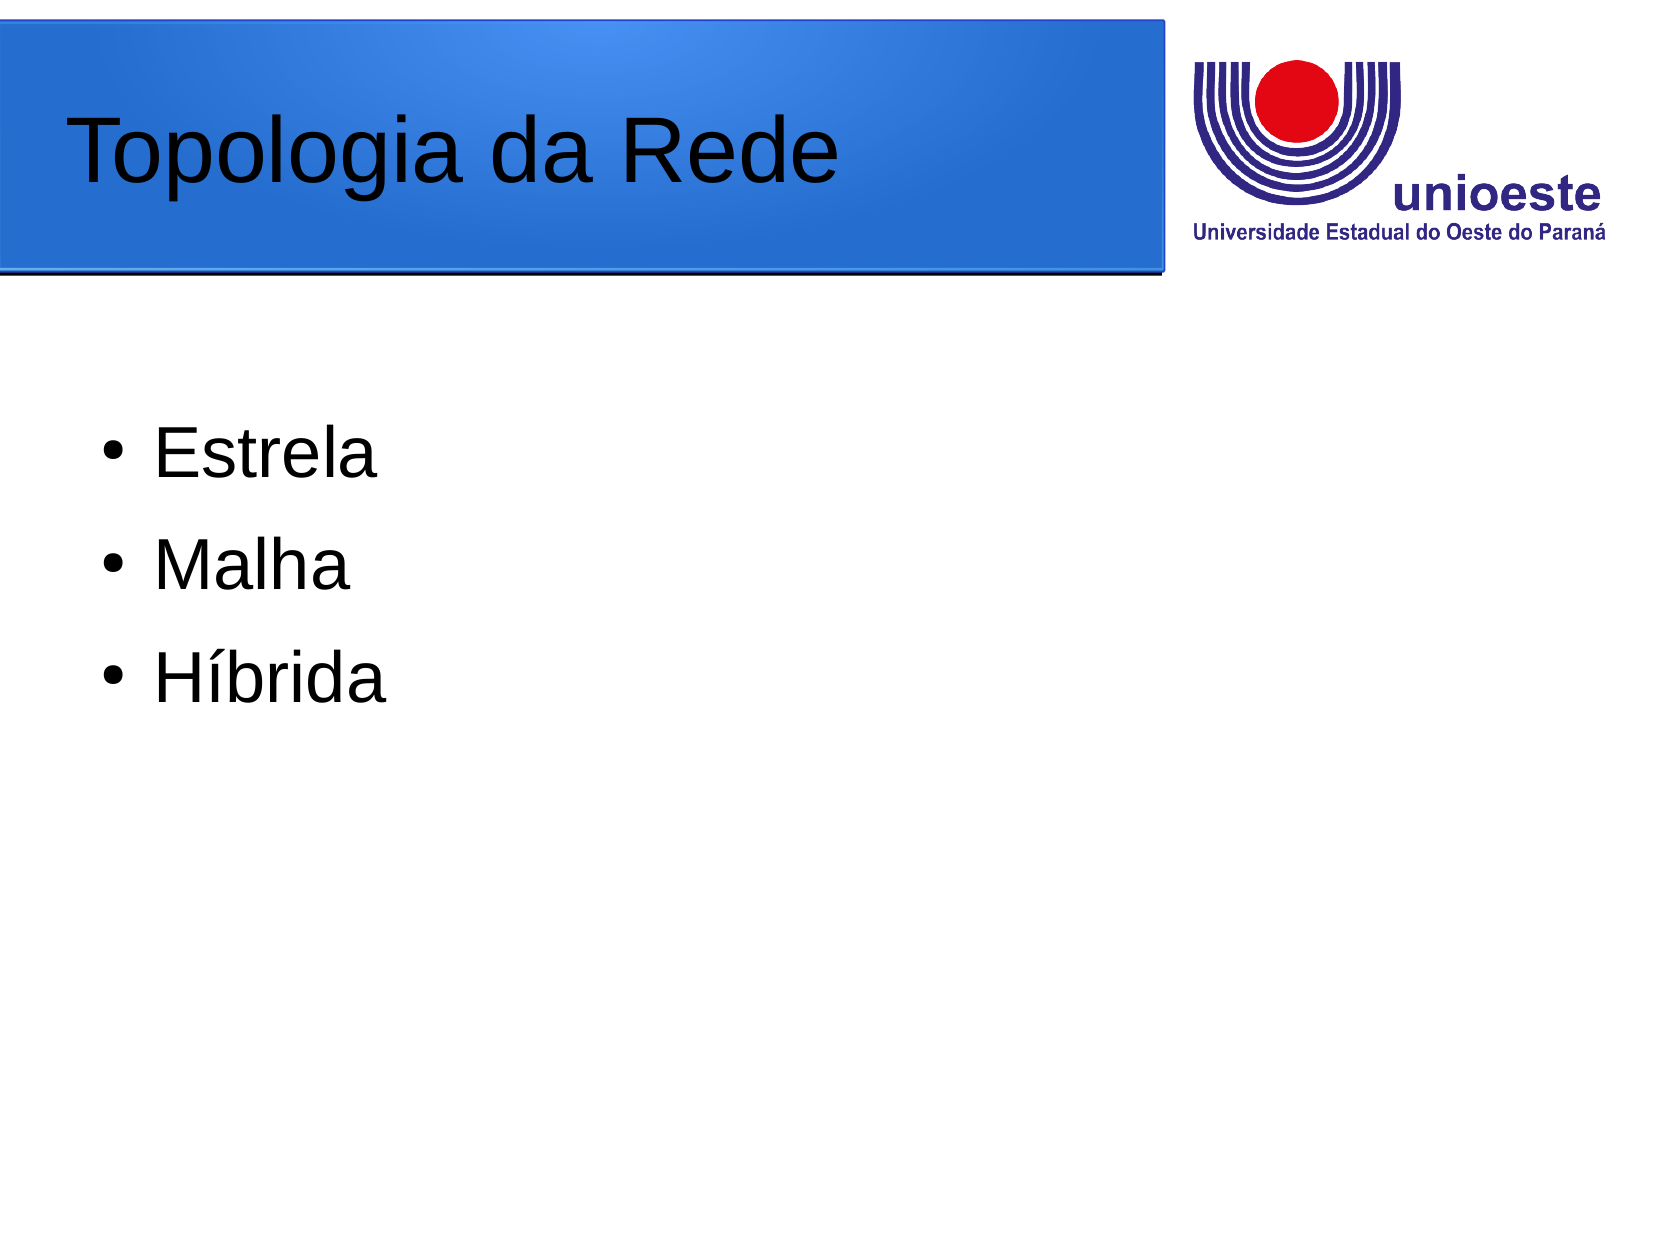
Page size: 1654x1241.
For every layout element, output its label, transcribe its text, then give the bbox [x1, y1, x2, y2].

list Estrela Malha Híbrida [82, 299, 1571, 1019]
title Topologia da Rede [64, 56, 1117, 244]
picture [1130, 17, 1654, 260]
